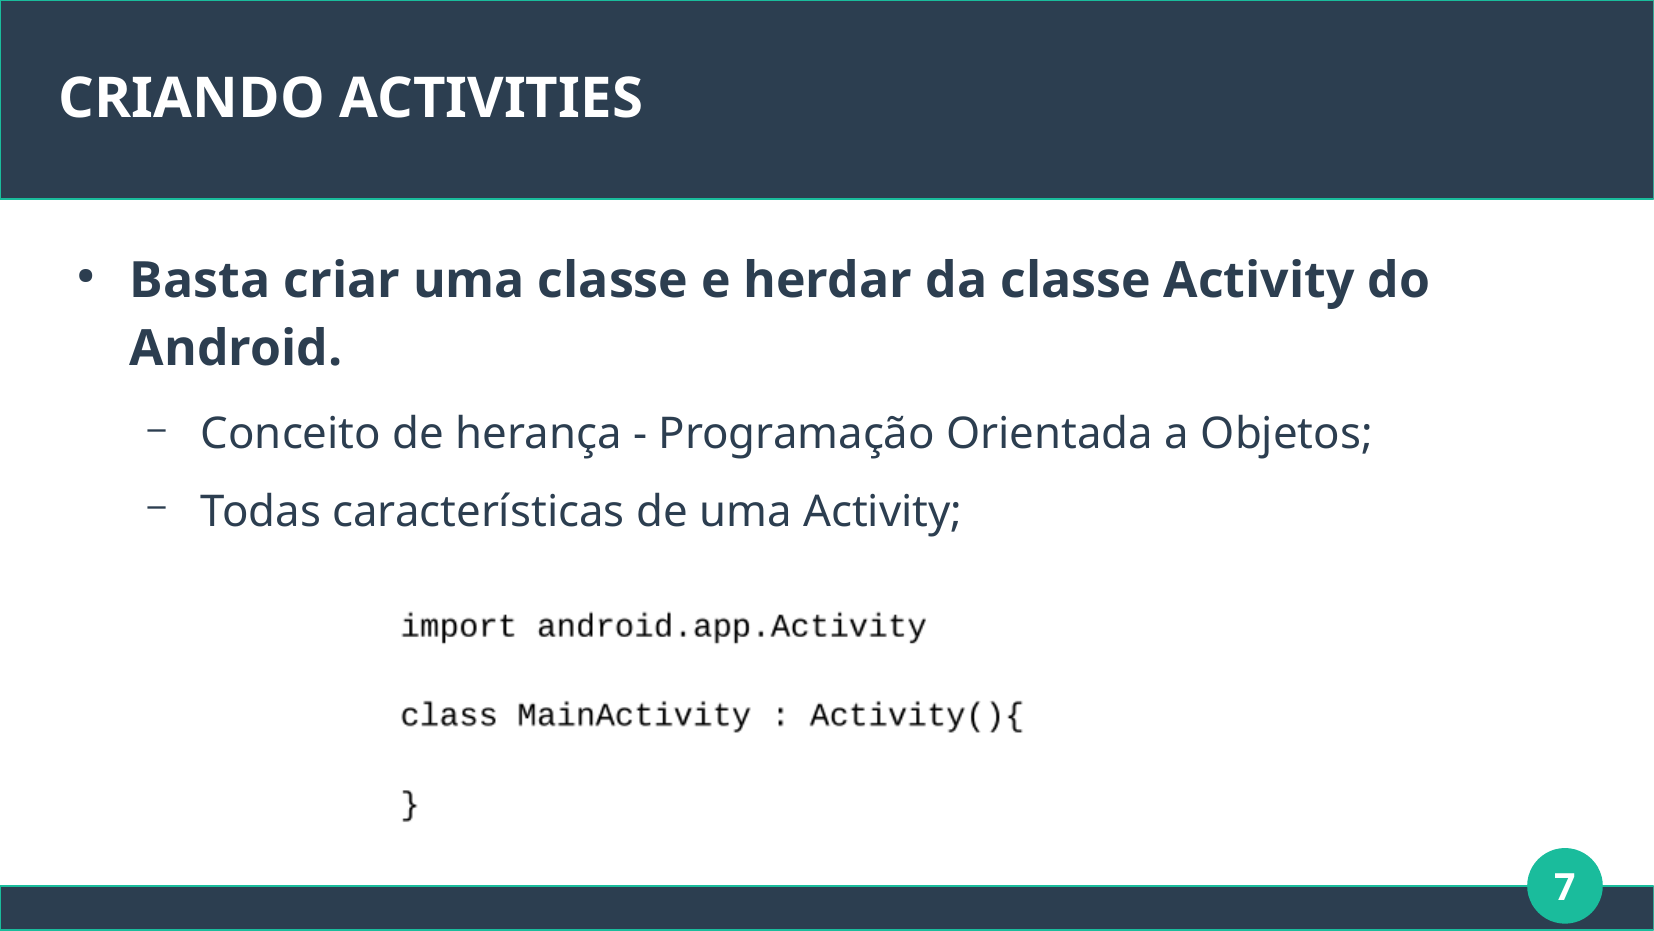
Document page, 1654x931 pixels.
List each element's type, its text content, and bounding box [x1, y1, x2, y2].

picture [383, 590, 1106, 844]
title CRIANDO ACTIVITIES [59, 37, 1595, 155]
list Basta criar uma classe e herdar da classe Activity do Android. Conceito de herança - Programação Orientada a Objetos; Todas características de uma Activity; [59, 243, 1595, 864]
